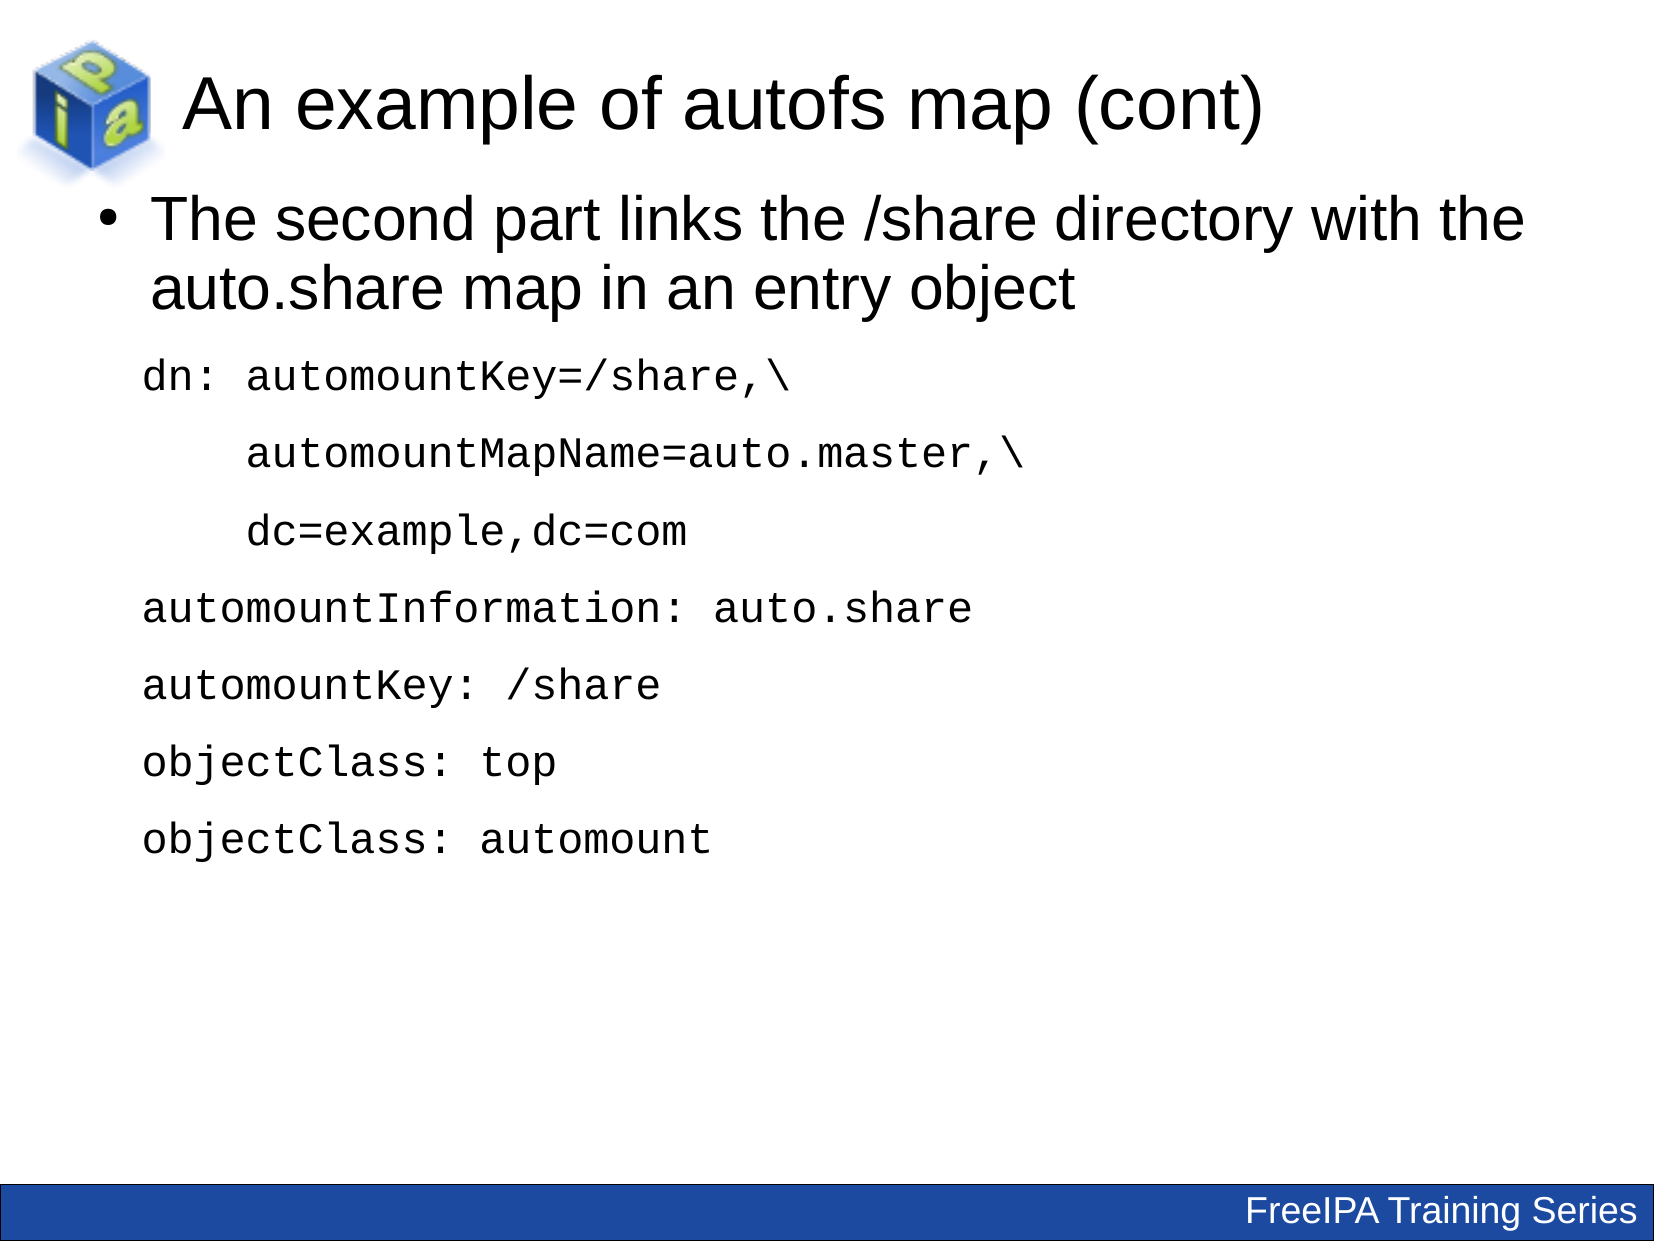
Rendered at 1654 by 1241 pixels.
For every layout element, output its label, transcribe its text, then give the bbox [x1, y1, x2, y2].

list The second part links the /share directory with the auto.share map in an entry object [79, 183, 1568, 346]
title An example of autofs map (cont) [182, 31, 1579, 177]
list dn: automountKey=/share,\ automountMapName=auto.master,\ dc=example,dc=com automountInformation: auto.share automountKey: /share objectClass: top objectClass: automount [74, 354, 1563, 872]
picture [17, 34, 165, 193]
